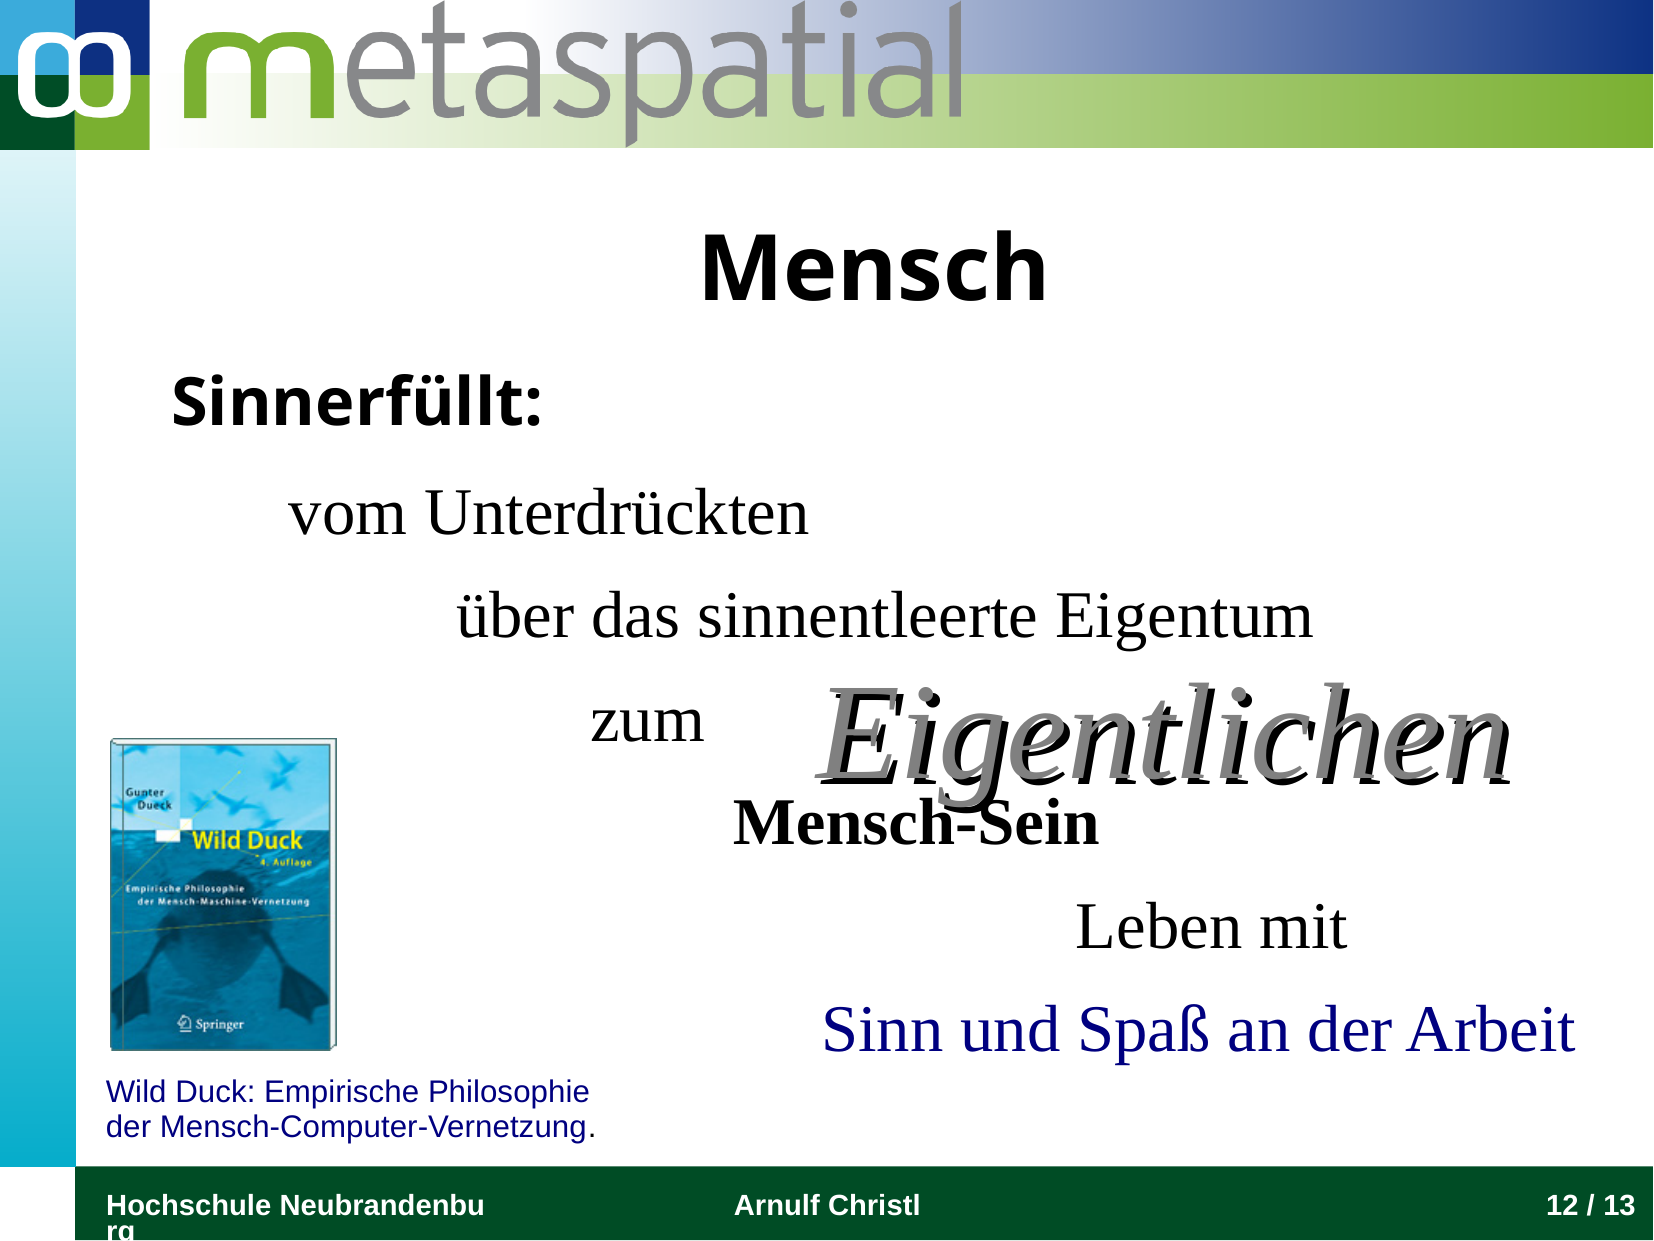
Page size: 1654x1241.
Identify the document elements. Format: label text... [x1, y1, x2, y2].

text_box Wild Duck: Empirische Philosophie der Mensch-Computer-Vernetzung. [91, 1067, 632, 1152]
list Sinnerfüllt: vom Unterdrückten über das sinnentleerte Eigentum zum Mensch-Sein Leben mit Sinn und Spaß an der Arbeit [171, 354, 1595, 1123]
text_box Eigentlichen [816, 655, 1595, 804]
picture [110, 738, 337, 1051]
title Mensch [177, 161, 1571, 354]
picture [0, 0, 961, 150]
